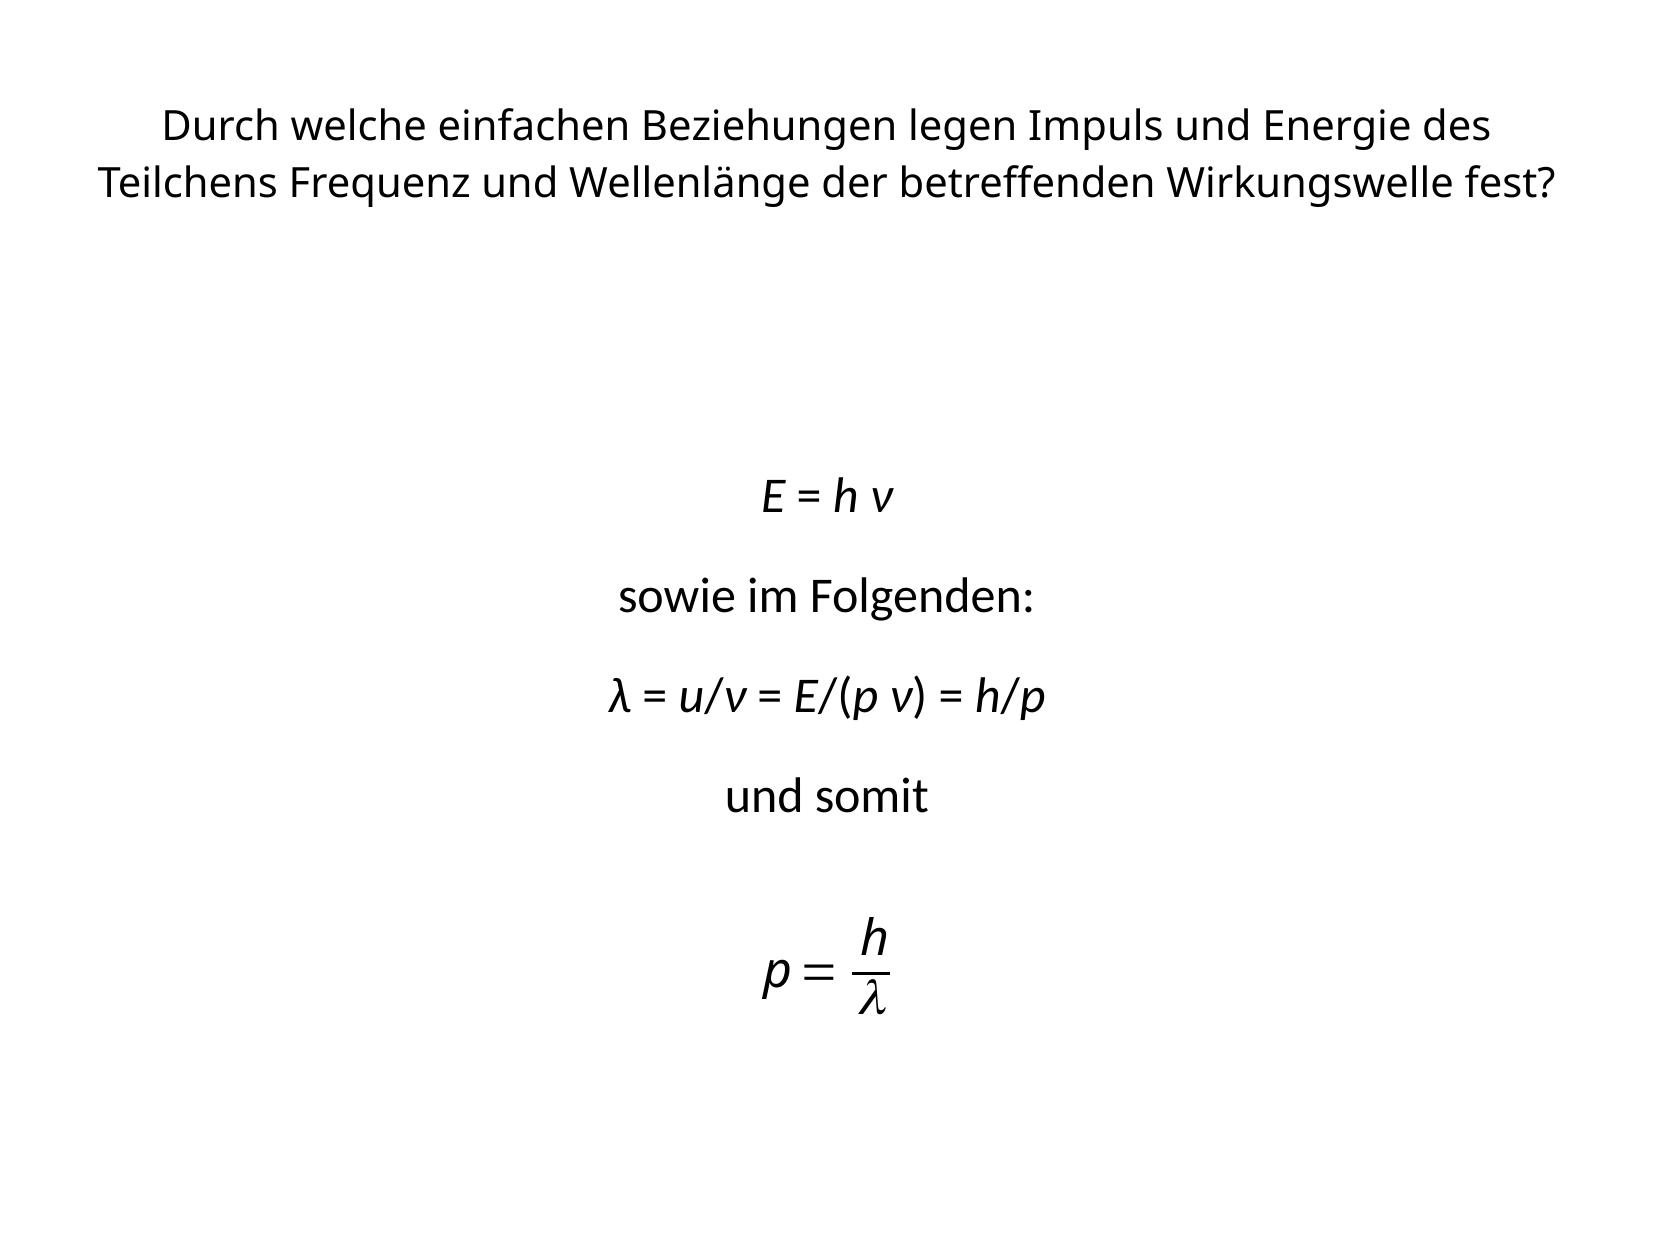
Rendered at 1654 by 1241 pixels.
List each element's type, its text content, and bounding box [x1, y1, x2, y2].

chart [753, 908, 900, 1017]
subtitle E = h ν sowie im Folgenden: λ = u/ν = E/(p ν) = h/p und somit [82, 290, 1571, 1010]
title Durch welche einfachen Beziehungen legen Impuls und Energie des Teilchens Frequenz und Wellenlänge der betreffenden Wirkungswelle fest? [82, 49, 1571, 257]
